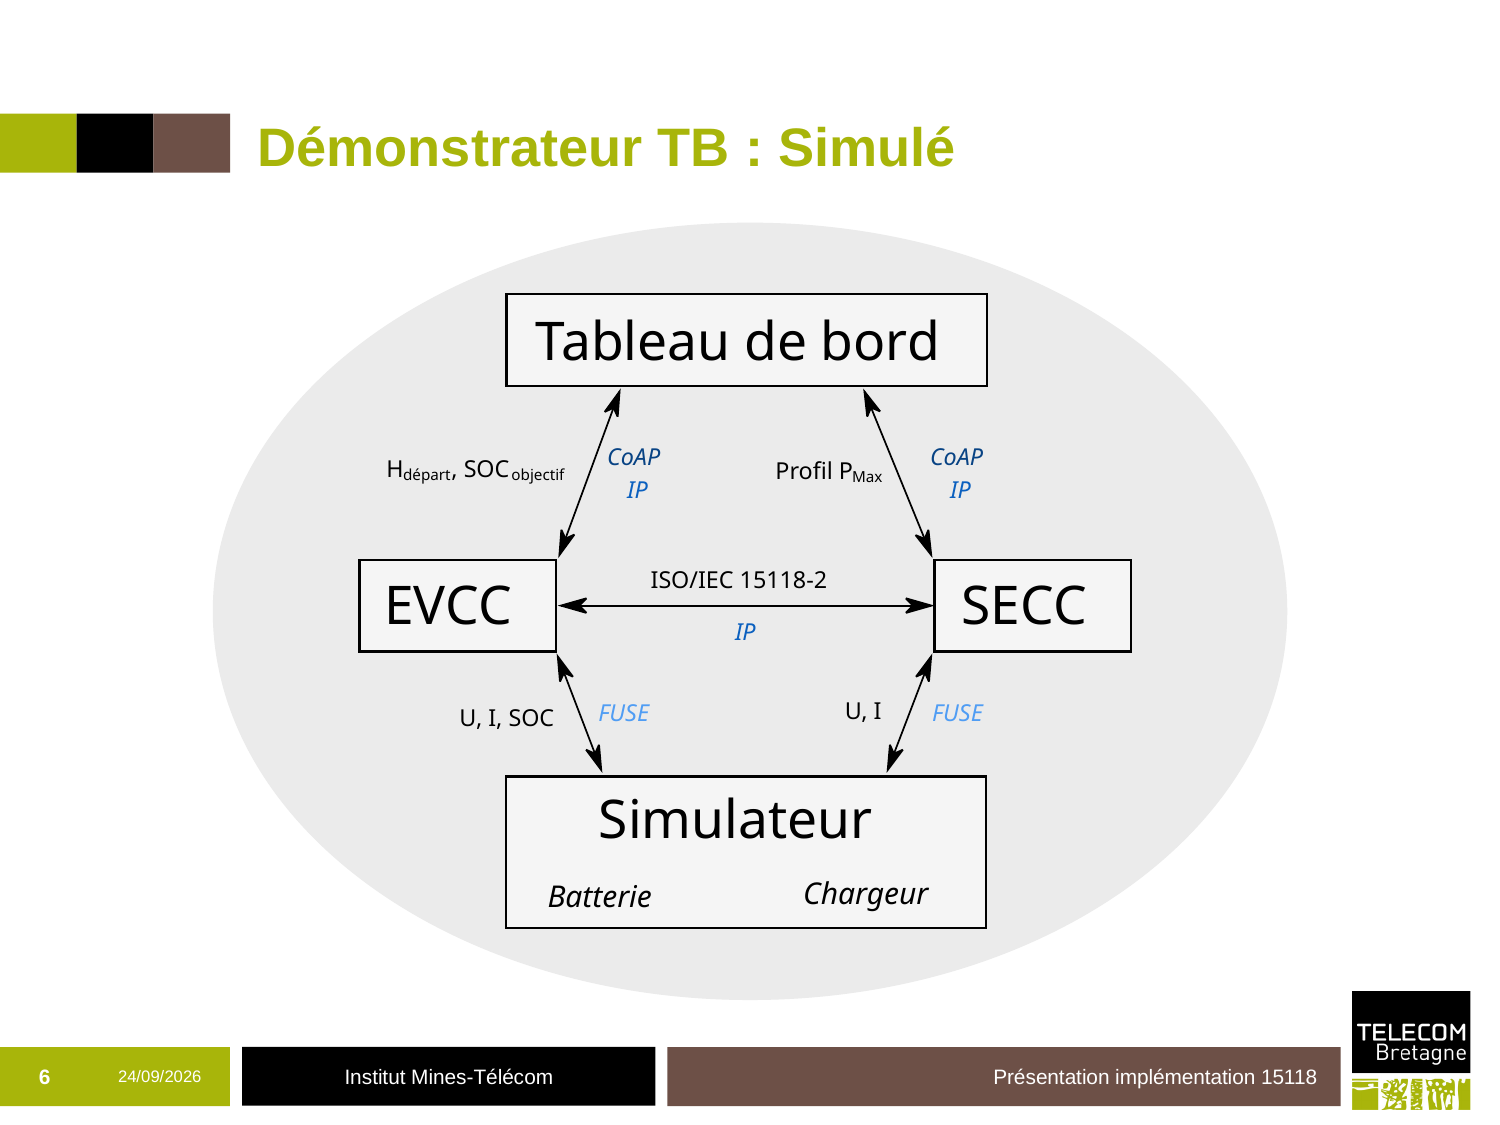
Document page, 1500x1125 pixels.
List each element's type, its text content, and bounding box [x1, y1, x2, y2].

picture [1352, 991, 1471, 1110]
title Démonstrateur TB : Simulé [242, 0, 1425, 185]
slide_number 27/04/2016 [89, 1046, 232, 1106]
footer Présentation implémentation 15118 [667, 1046, 1341, 1106]
slide_number <numéro> [1, 1046, 89, 1106]
picture [212, 222, 1288, 1001]
